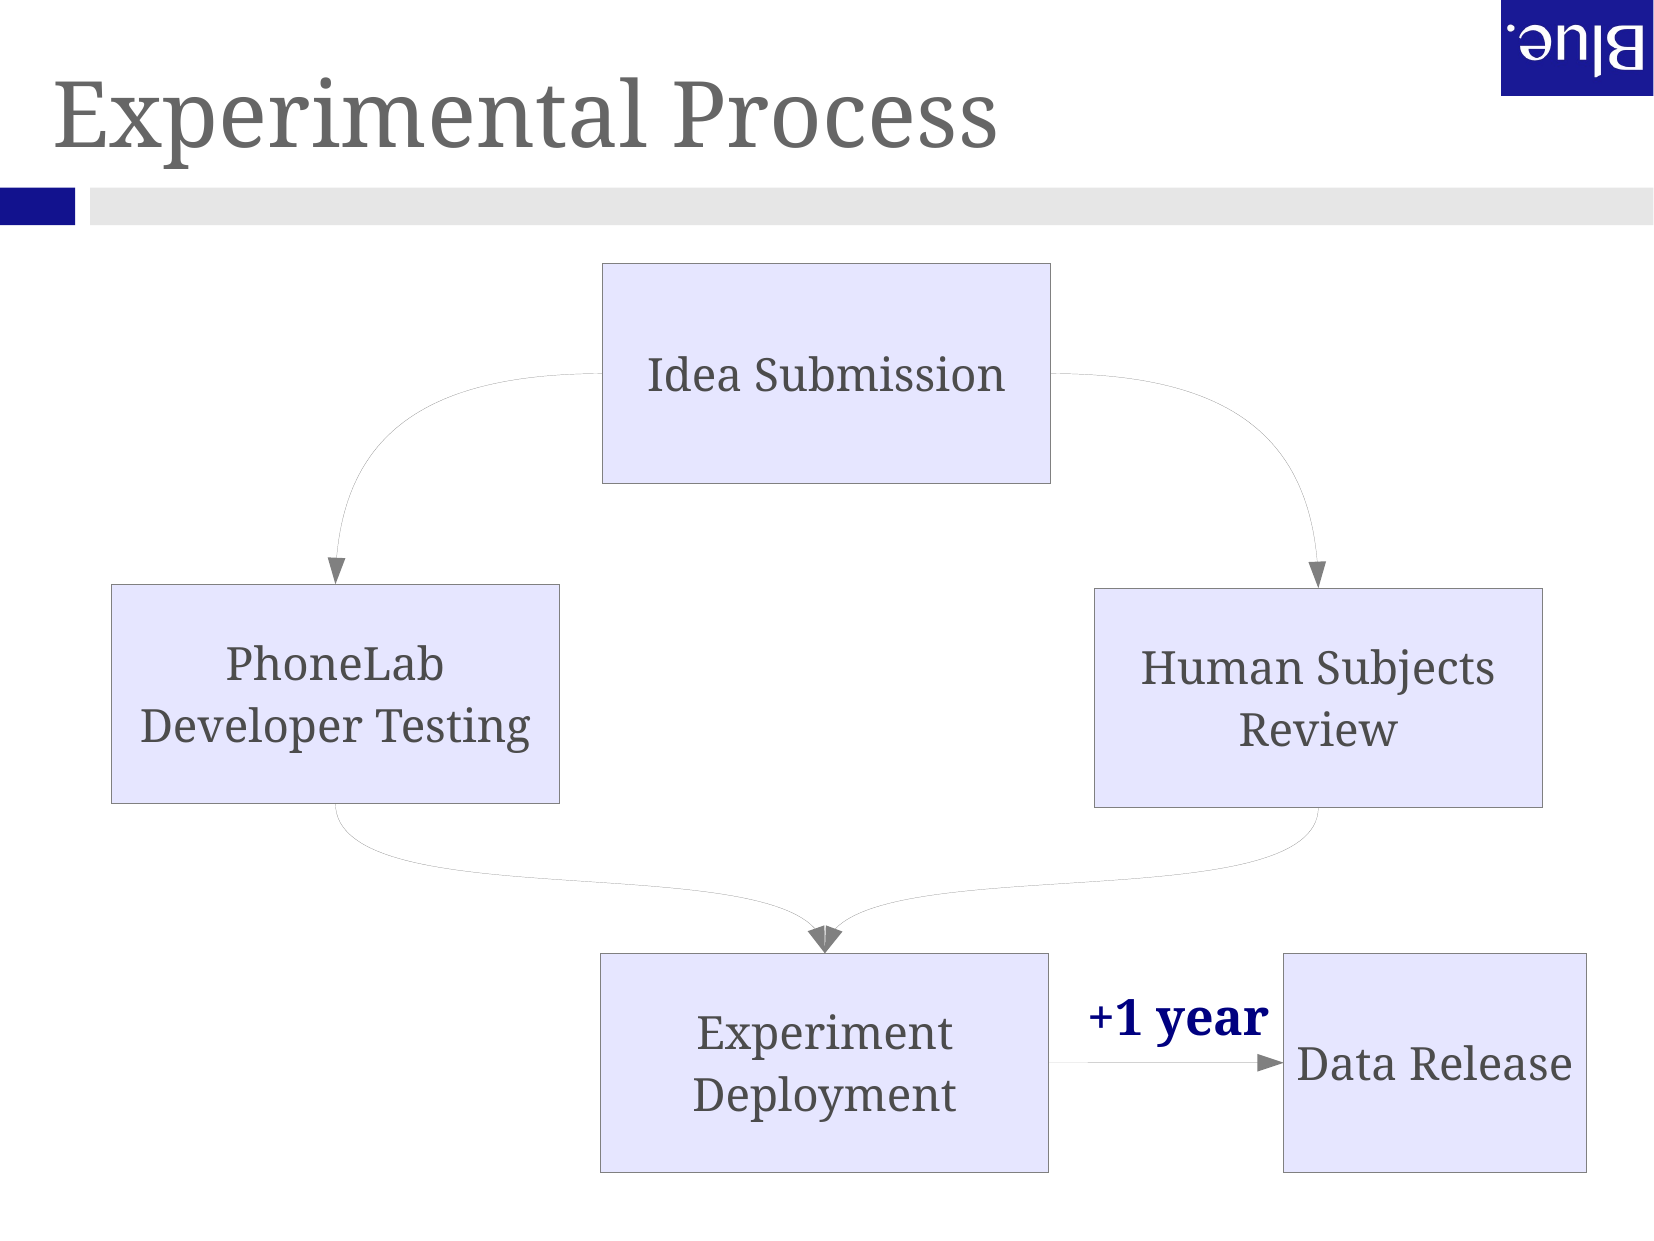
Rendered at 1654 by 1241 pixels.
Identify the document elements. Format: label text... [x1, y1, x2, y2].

text_box Idea Submission [602, 263, 1051, 484]
text_box Human Subjects Review [1094, 588, 1543, 808]
text_box PhoneLab Developer Testing [111, 584, 560, 804]
picture [1501, 0, 1654, 96]
text_box +1 year [1072, 974, 1268, 1045]
title Experimental Process [37, 37, 1613, 188]
text_box Experiment Deployment [600, 953, 1049, 1173]
text_box Data Release [1283, 953, 1587, 1173]
